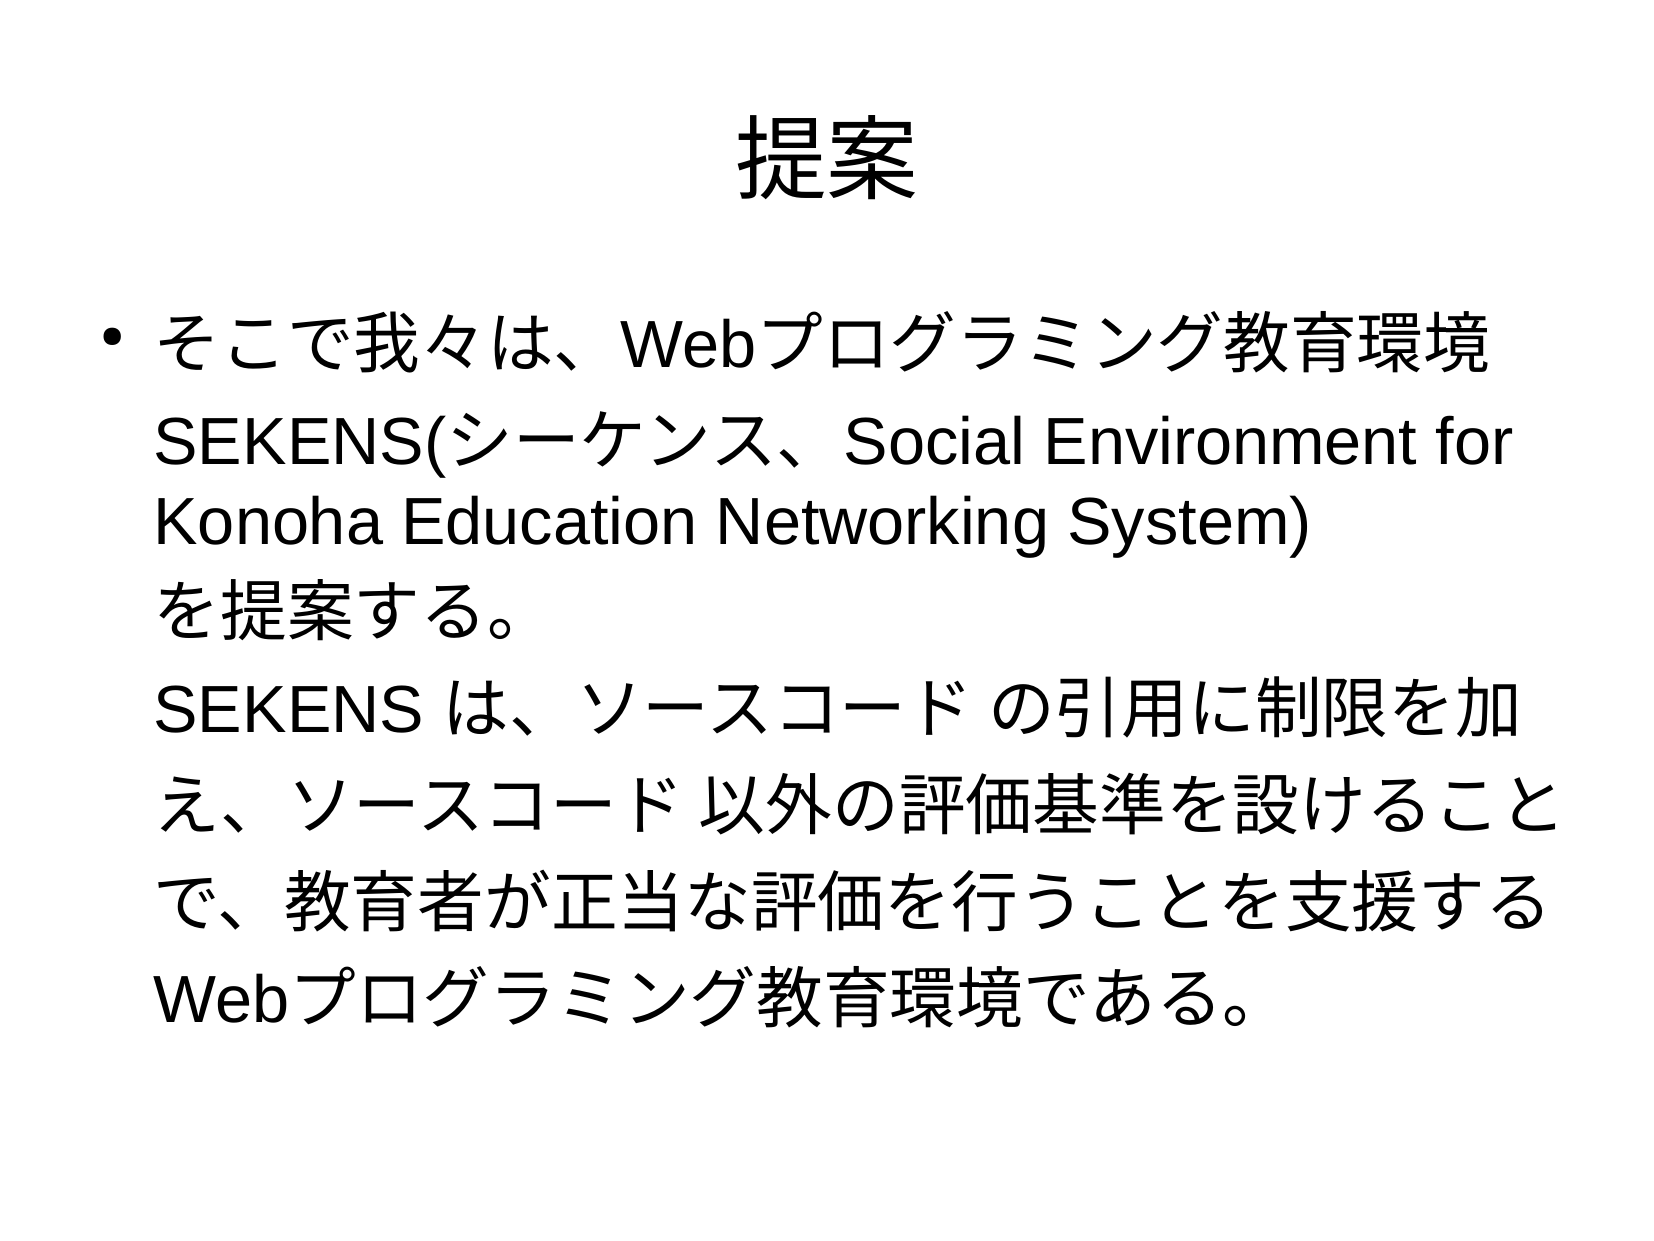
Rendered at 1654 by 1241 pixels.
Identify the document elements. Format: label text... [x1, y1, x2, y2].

title 提案 [82, 49, 1571, 257]
list そこで我々は、Webプログラミング教育環境 SEKENS(シーケンス、Social Environment for Konoha Education Networking System) を提案する。 SEKENS は、ソースコード の引用に制限を加え、ソースコード 以外の評価基準を設けることで、教育者が正当な評価を行うことを支援するWebプログラミング教育環境である。 [82, 290, 1571, 1109]
